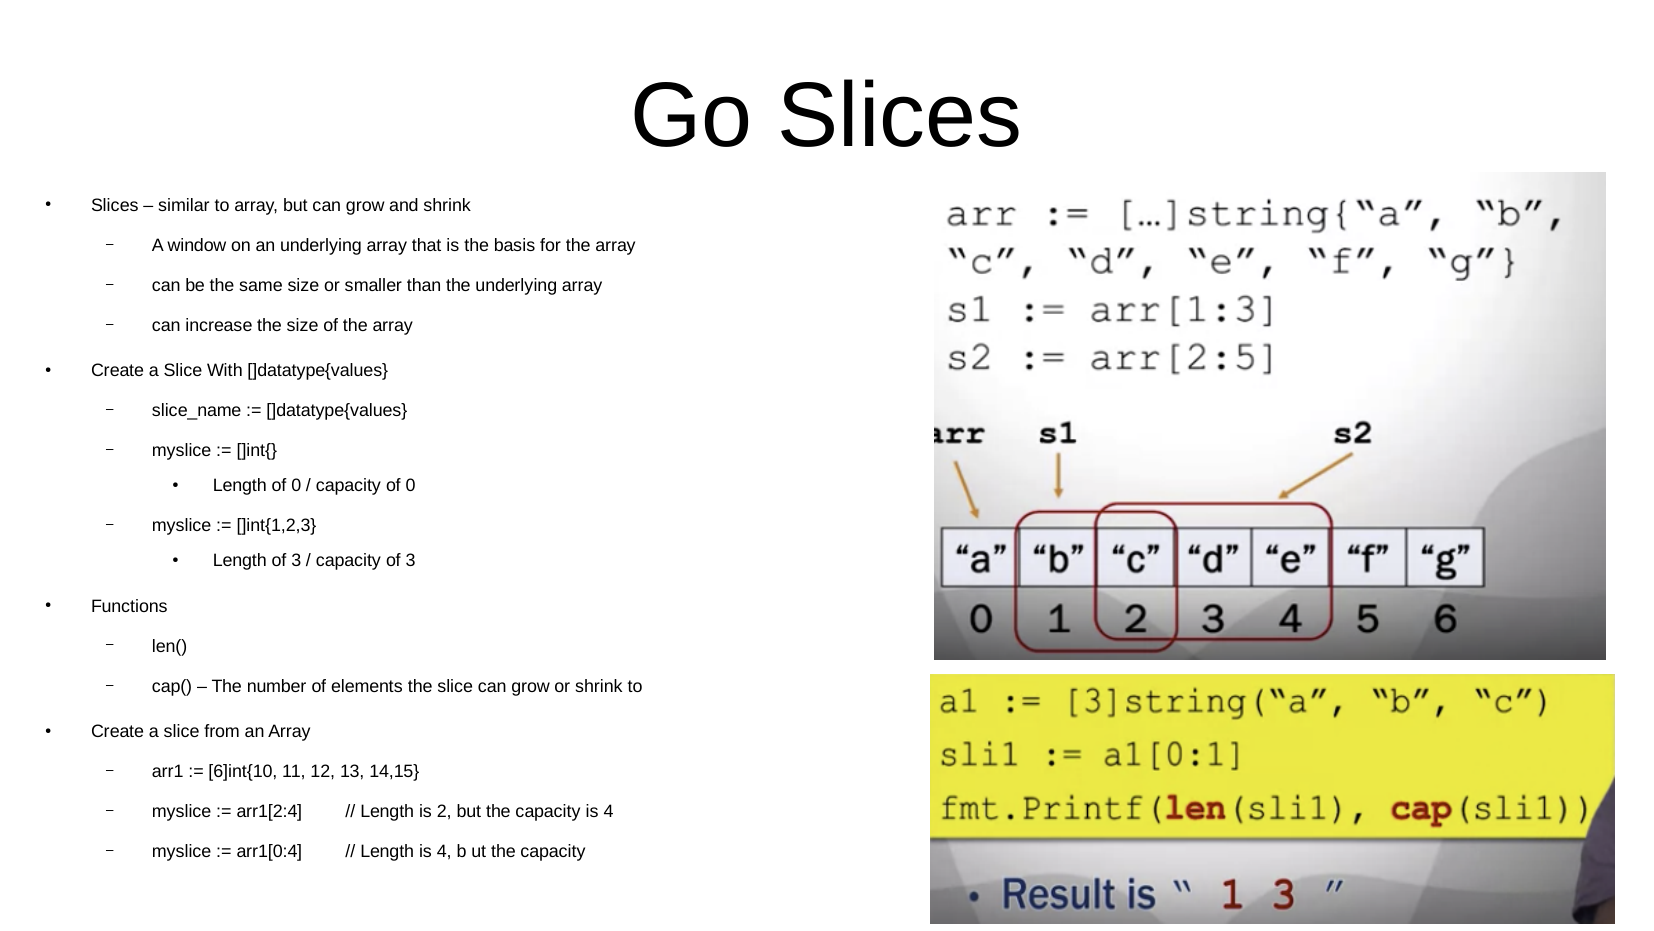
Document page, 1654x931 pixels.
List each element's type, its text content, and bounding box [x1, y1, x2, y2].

title Go Slices [82, 37, 1571, 193]
picture [930, 674, 1615, 925]
picture [934, 172, 1606, 661]
list Slices – similar to array, but can grow and shrink A window on an underlying array that is the basis for the array can be the same size or smaller than the underlying array can increase the size of the array Create a Slice With []datatype{values} slice_name := []datatype{values} myslice := []int{} Length of 0 / capacity of 0 myslice := []int{1,2,3} Length of 3 / capacity of 3 Functions len() cap() – The number of elements the slice can grow or shrink to Create a slice from an Array arr1 := [6]int{10, 11, 12, 13, 14,15} myslice := arr1[2:4] // Length is 2, but the capacity is 4 myslice := arr1[0:4] // Length is 4, b ut the capacity [30, 195, 1571, 863]
